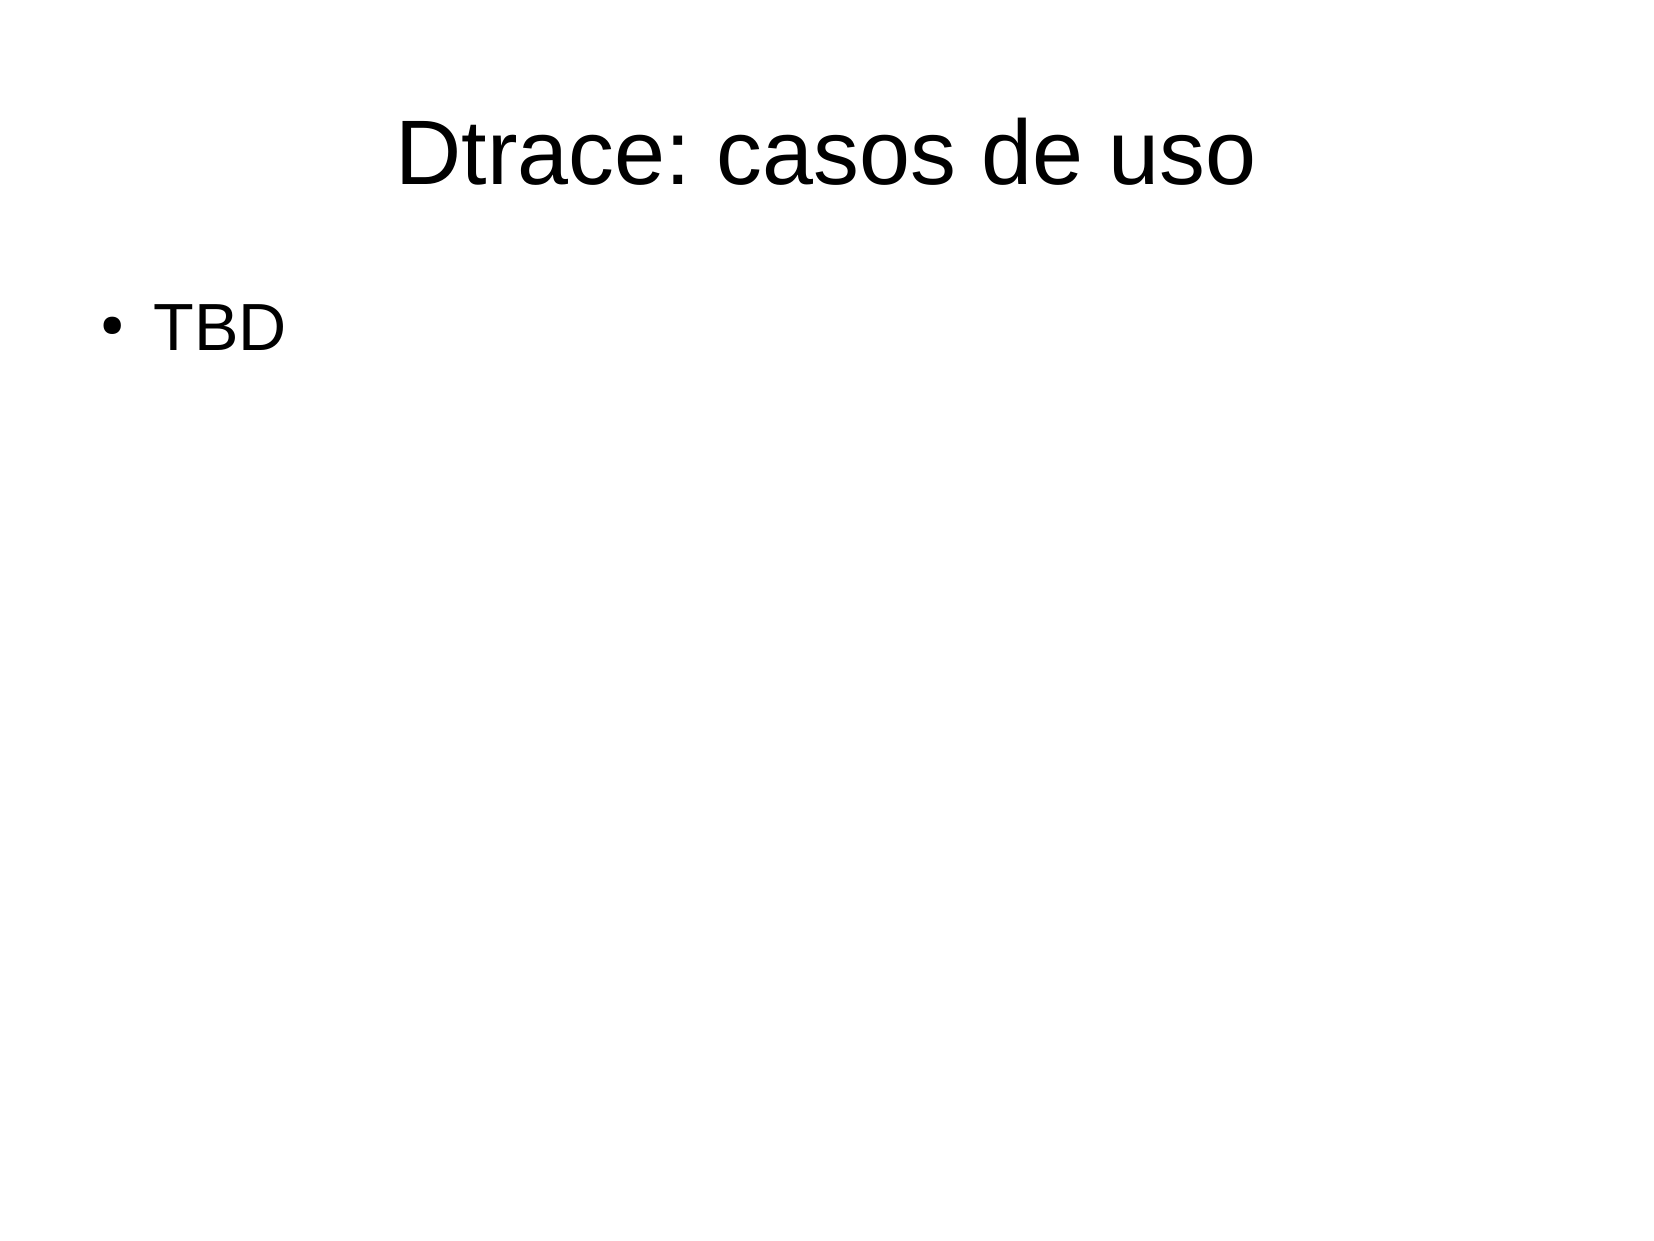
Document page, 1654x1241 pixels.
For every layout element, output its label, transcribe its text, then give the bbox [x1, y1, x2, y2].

list TBD [82, 290, 1571, 1010]
title Dtrace: casos de uso [82, 49, 1571, 257]
